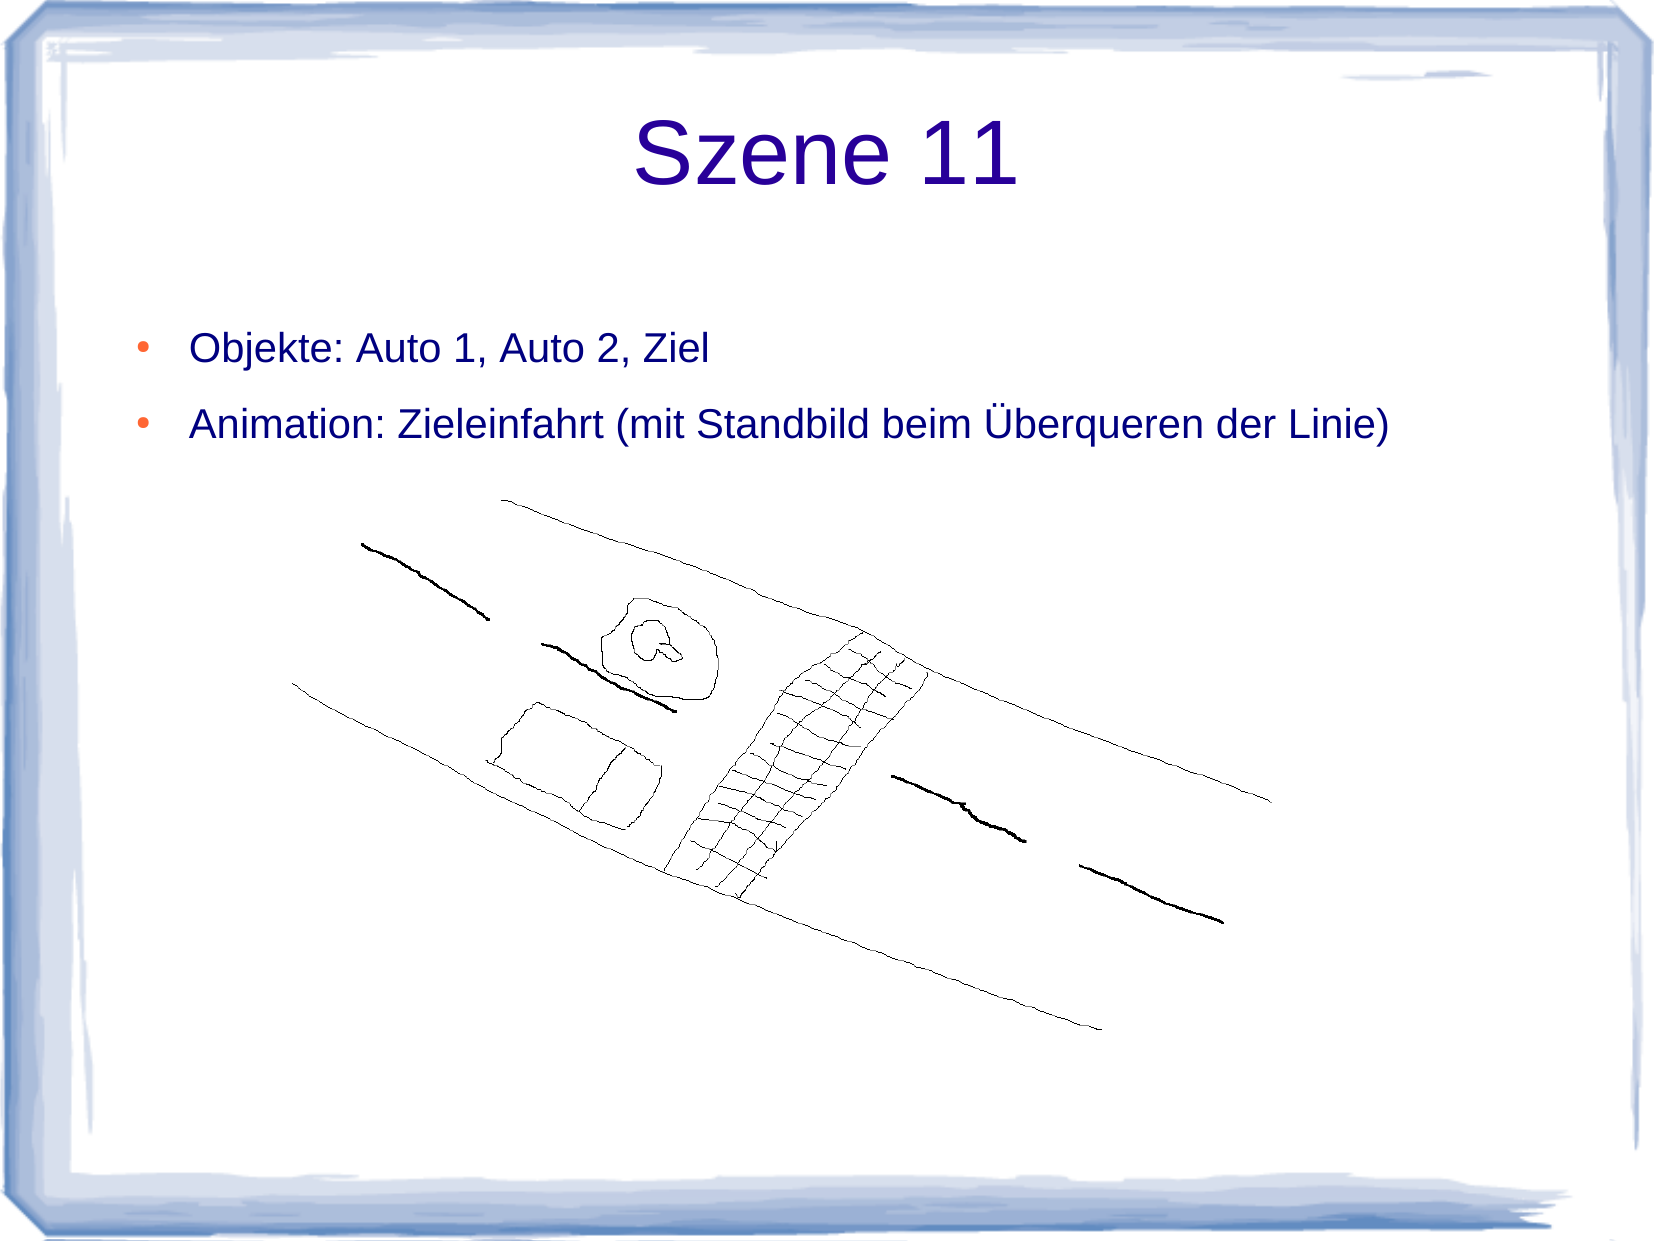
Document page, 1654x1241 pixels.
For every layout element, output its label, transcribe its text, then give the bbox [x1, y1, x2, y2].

title Szene 11 [82, 49, 1571, 257]
picture [0, 0, 1654, 1241]
list Objekte: Auto 1, Auto 2, Ziel Animation: Zieleinfahrt (mit Standbild beim Überqueren der Linie) [118, 324, 1571, 1004]
